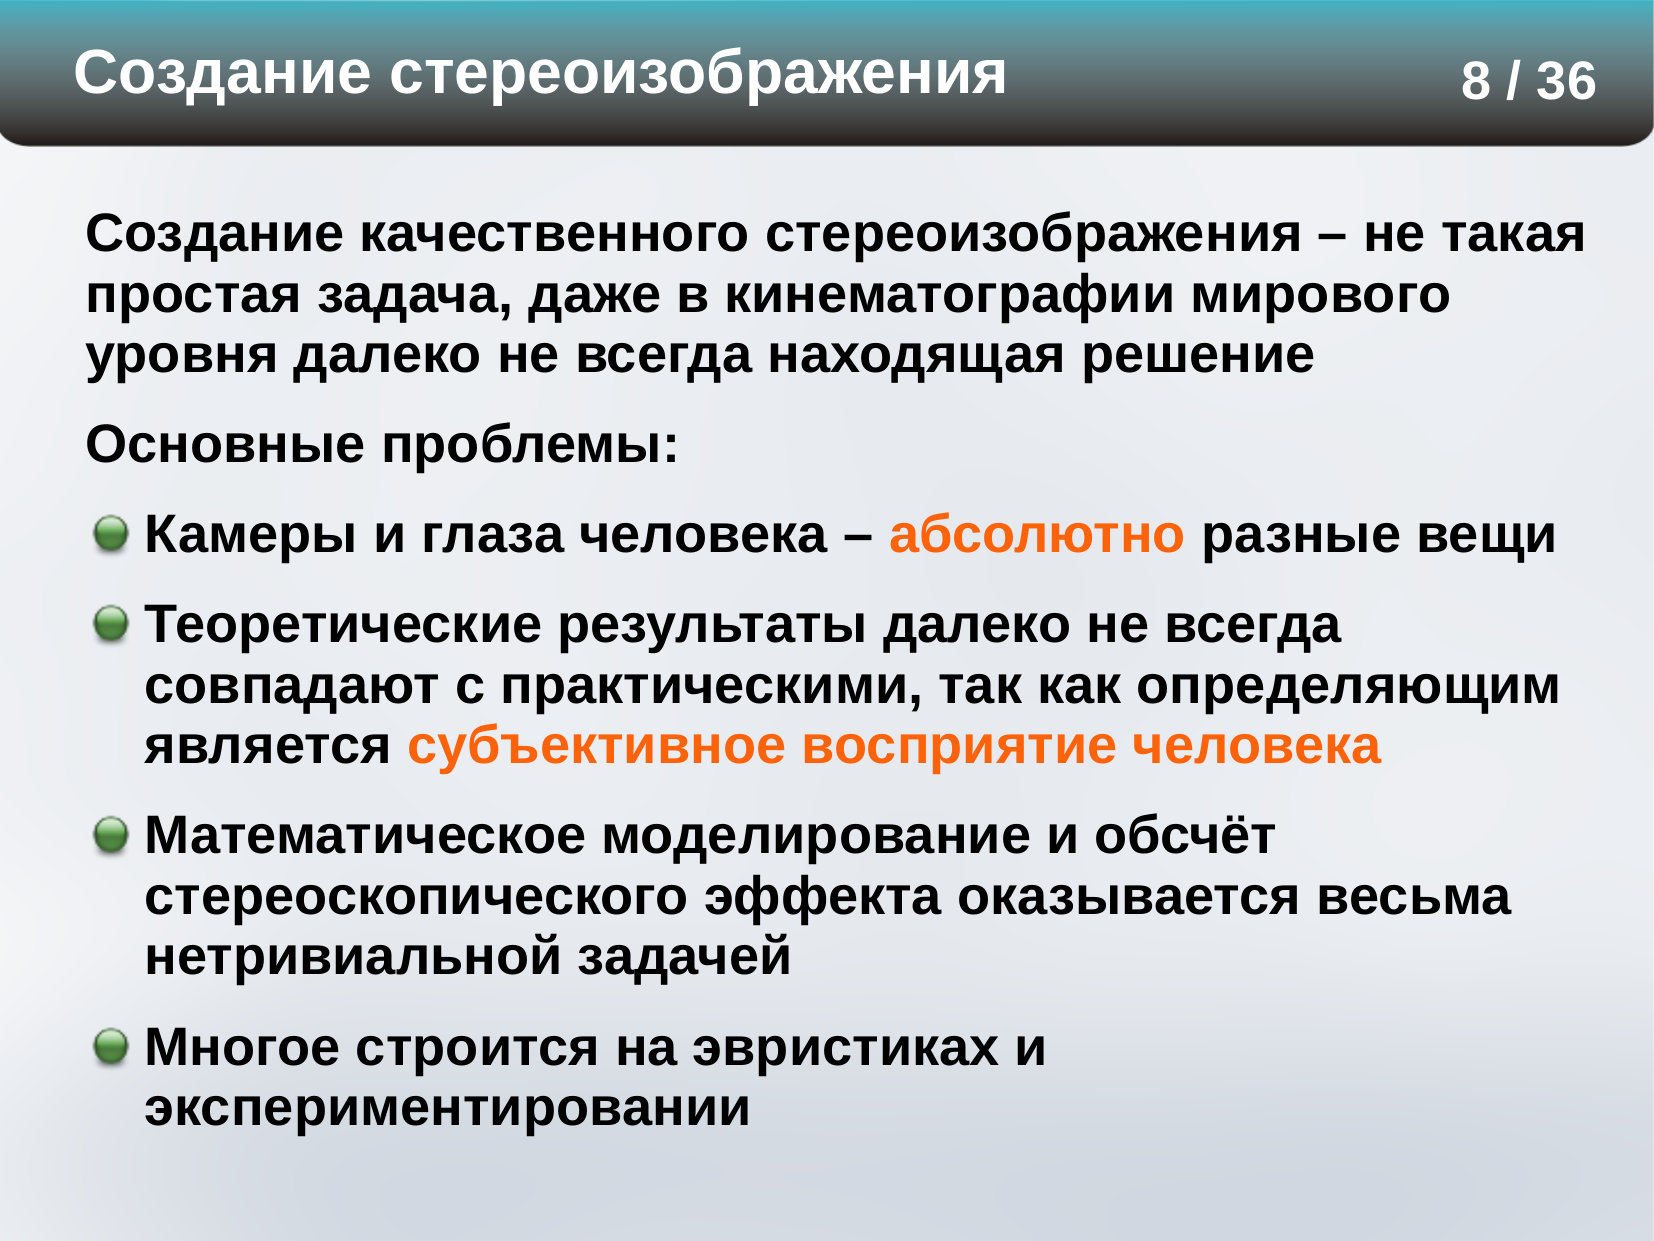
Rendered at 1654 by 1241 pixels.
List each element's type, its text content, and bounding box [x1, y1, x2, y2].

text_box 5 / 36 [1446, 42, 1654, 179]
text_box Создание качественного стереоизображения – не такая простая задача, даже в кинематографии мирового уровня далеко не всегда находящая решение Основные проблемы: Камеры и глаза человека – абсолютно разные вещи Теоретические результаты далеко не всегда совпадают с практическими, так как определяющим является субъективное восприятие человека Математическое моделирование и обсчёт стереоскопического эффекта оказывается весьма нетривиальной задачей Многое строится на эвристиках и экспериментировании [70, 195, 1625, 1145]
text_box Создание стереоизображения [59, 29, 1359, 115]
picture [0, 0, 1654, 1241]
